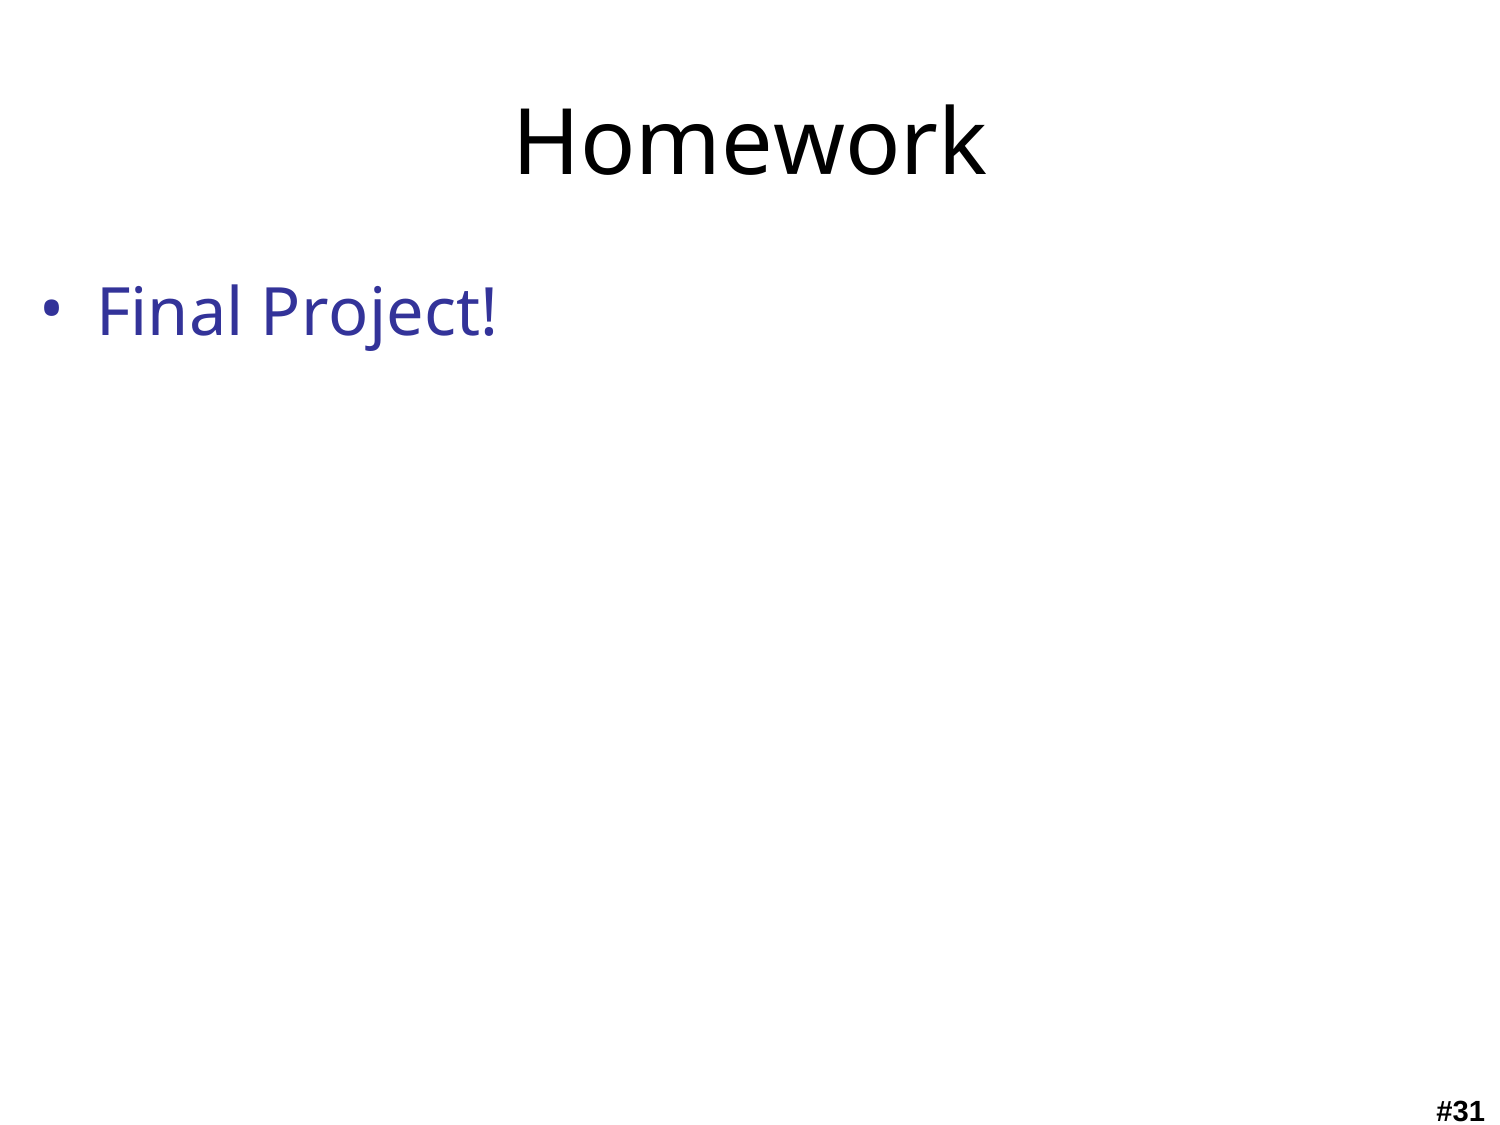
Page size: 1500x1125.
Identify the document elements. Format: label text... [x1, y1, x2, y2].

list Final Project! [24, 262, 1476, 1101]
title Homework [24, 45, 1476, 233]
